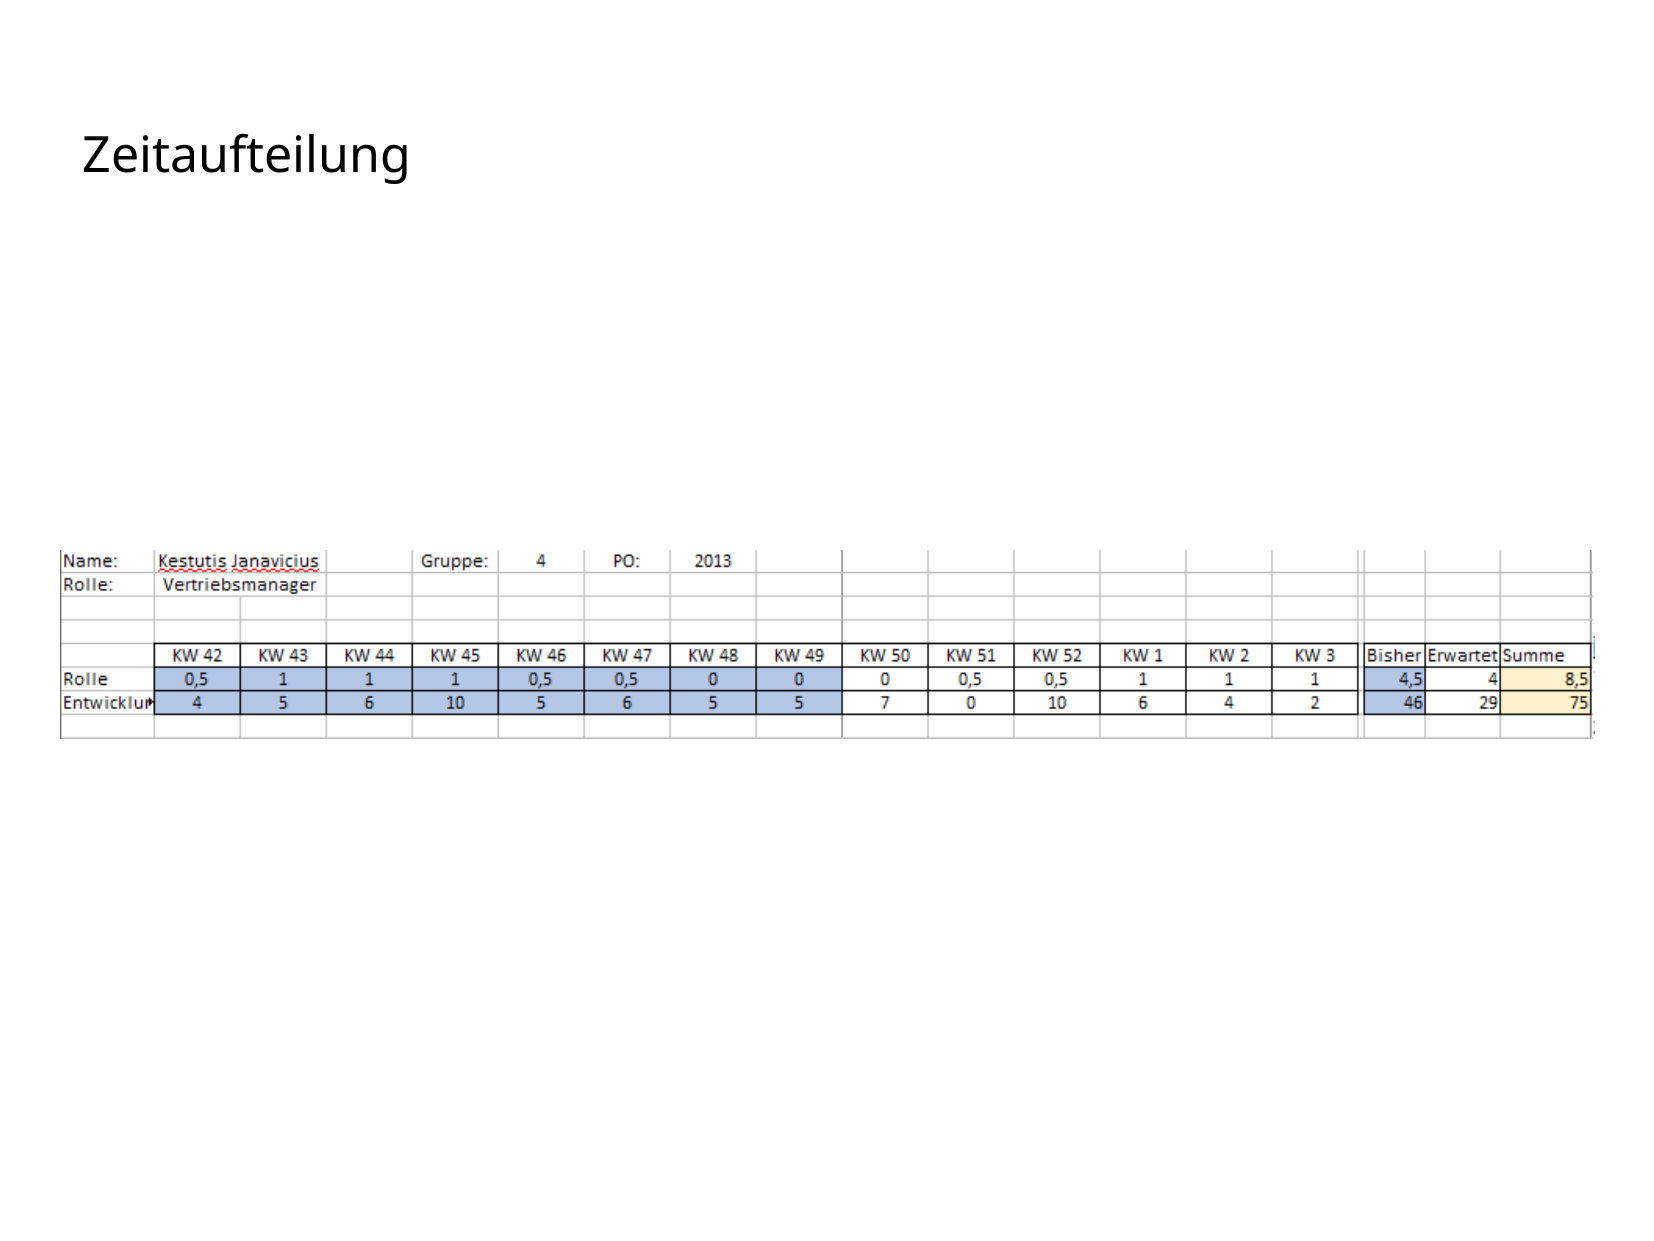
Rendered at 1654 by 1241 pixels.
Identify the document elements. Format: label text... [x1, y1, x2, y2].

picture [60, 550, 1595, 739]
title Zeitaufteilung [82, 49, 1571, 257]
